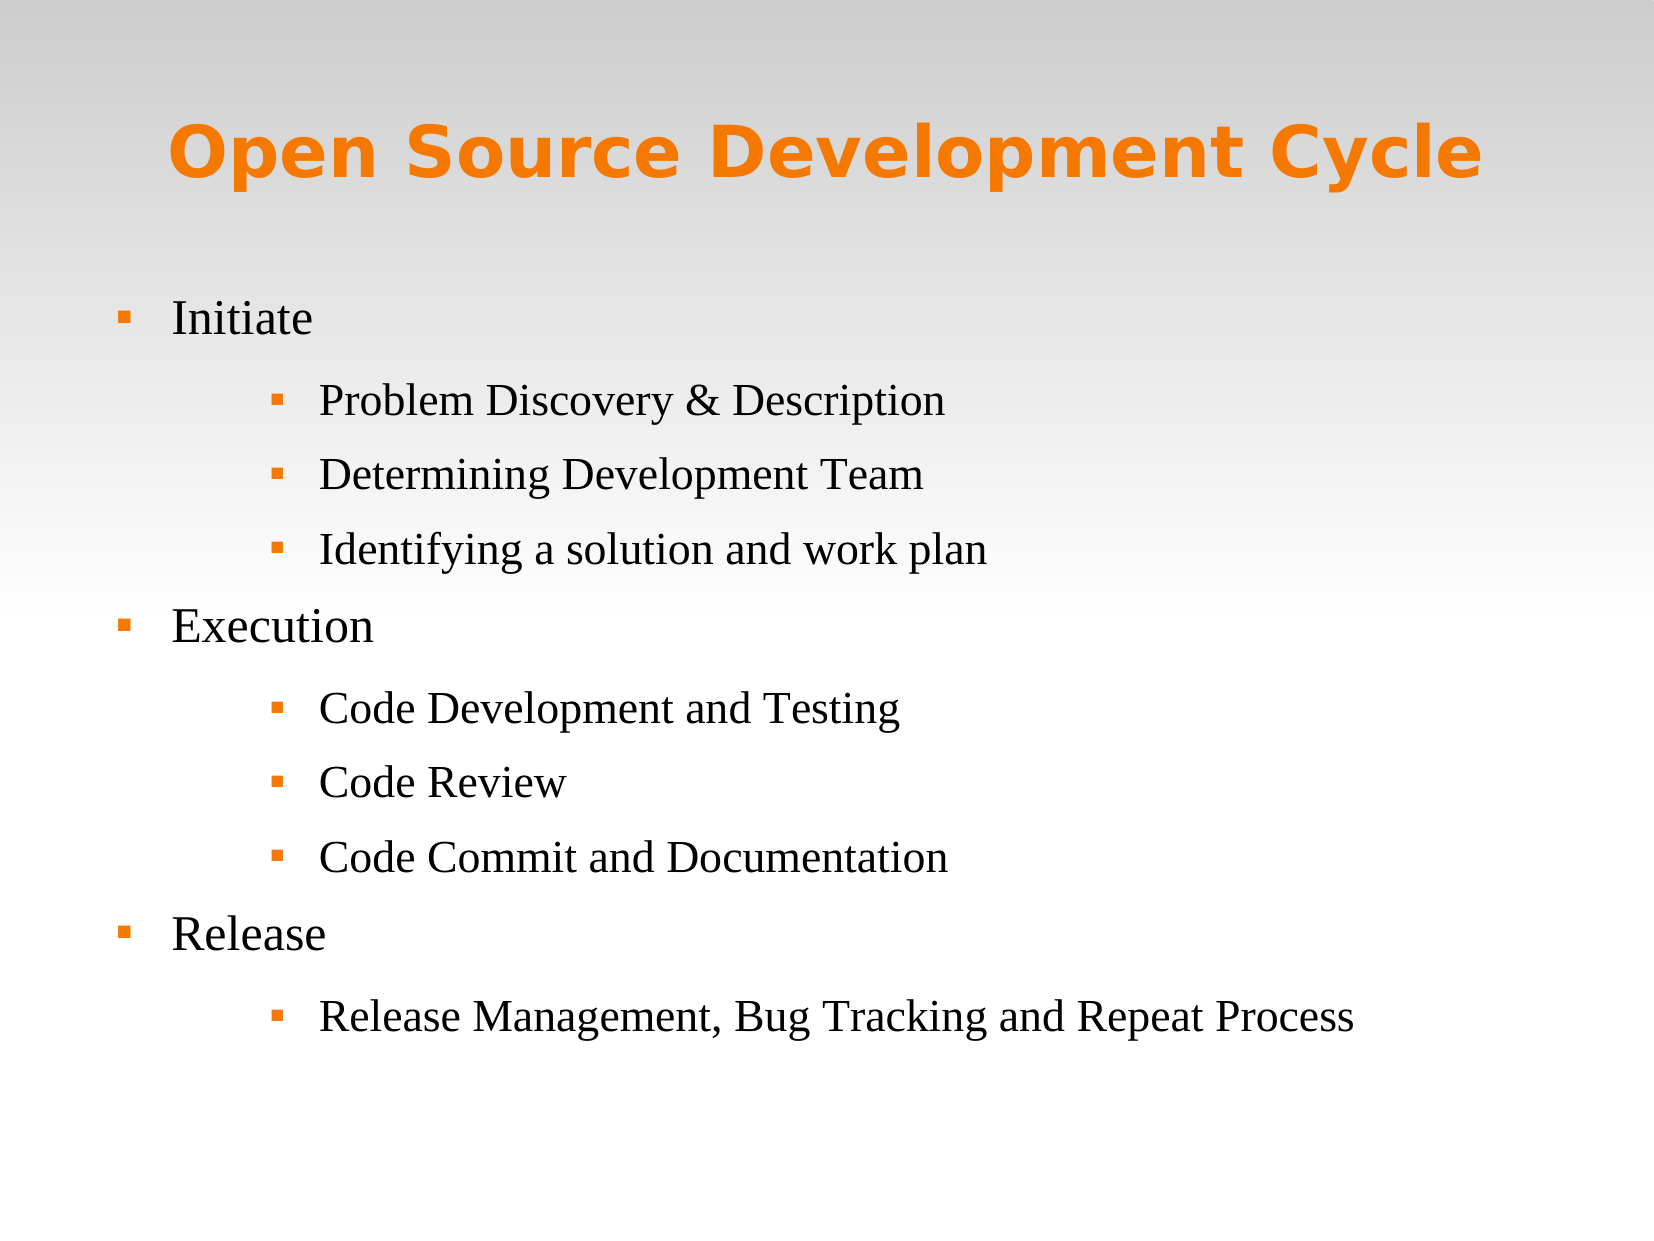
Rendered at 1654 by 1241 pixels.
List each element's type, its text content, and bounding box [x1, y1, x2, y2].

list Initiate Problem Discovery & Description Determining Development Team Identifying a solution and work plan Execution Code Development and Testing Code Review Code Commit and Documentation Release Release Management, Bug Tracking and Repeat Process [82, 290, 1571, 1109]
title Open Source Development Cycle [82, 49, 1571, 257]
